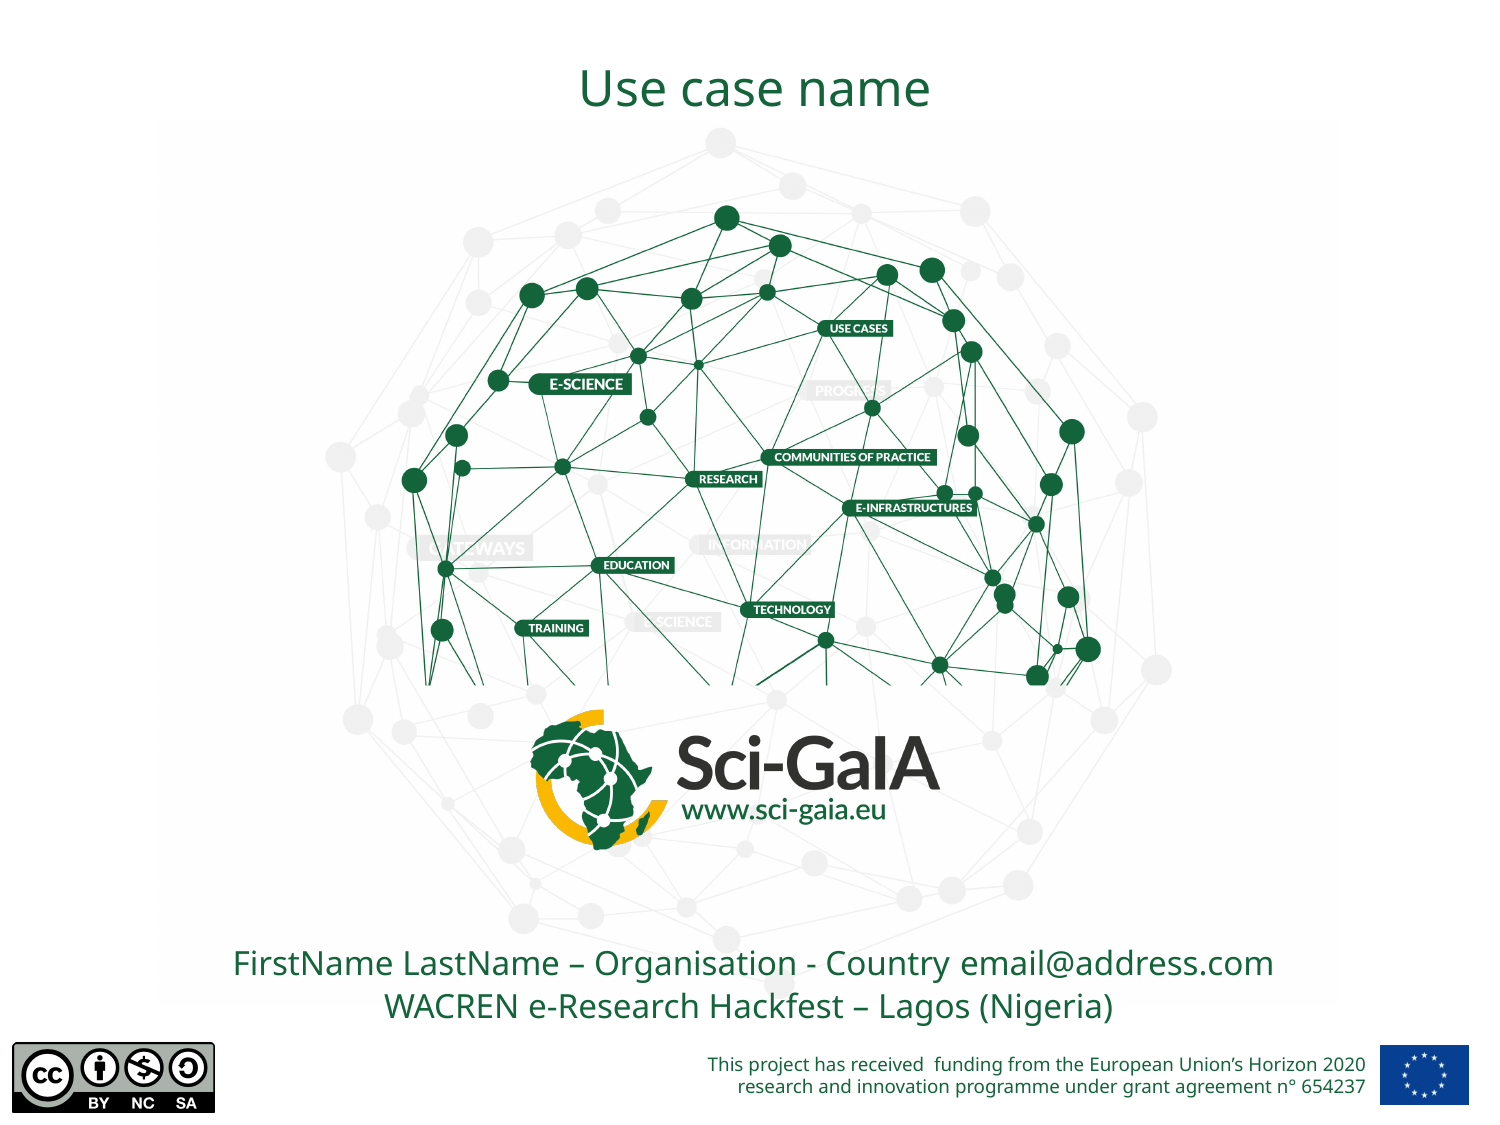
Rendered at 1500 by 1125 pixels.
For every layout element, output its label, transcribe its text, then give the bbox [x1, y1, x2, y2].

picture [158, 120, 1338, 930]
picture [12, 1042, 215, 1113]
text_box Use case name [165, 42, 1359, 190]
picture [1380, 1045, 1469, 1105]
text_box FirstName LastName – Organisation - Country email@address.com WACREN e-Research Hackfest – Lagos (Nigeria) [7, 930, 1500, 1033]
